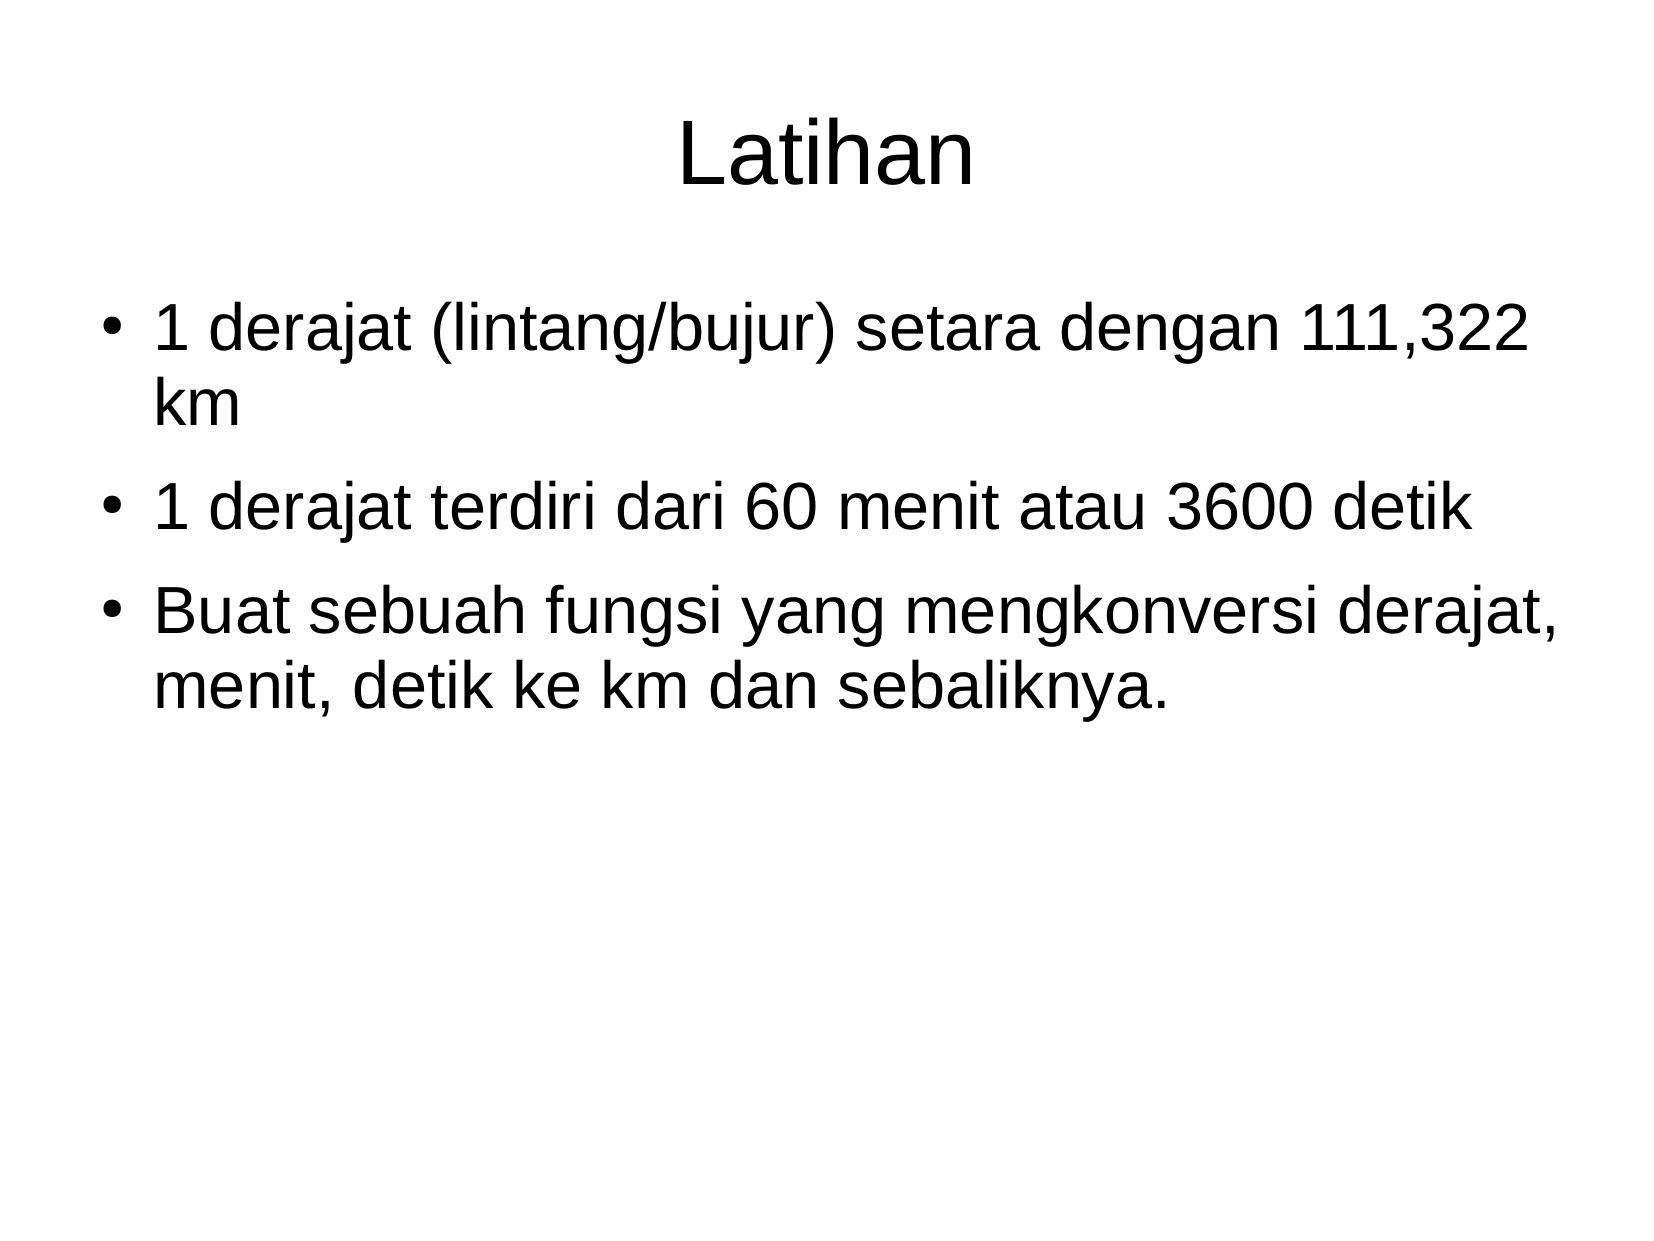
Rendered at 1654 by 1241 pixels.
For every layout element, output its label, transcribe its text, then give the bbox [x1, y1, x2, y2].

title Latihan [82, 49, 1571, 257]
list 1 derajat (lintang/bujur) setara dengan 111,322 km 1 derajat terdiri dari 60 menit atau 3600 detik Buat sebuah fungsi yang mengkonversi derajat, menit, detik ke km dan sebaliknya. [82, 290, 1571, 1010]
